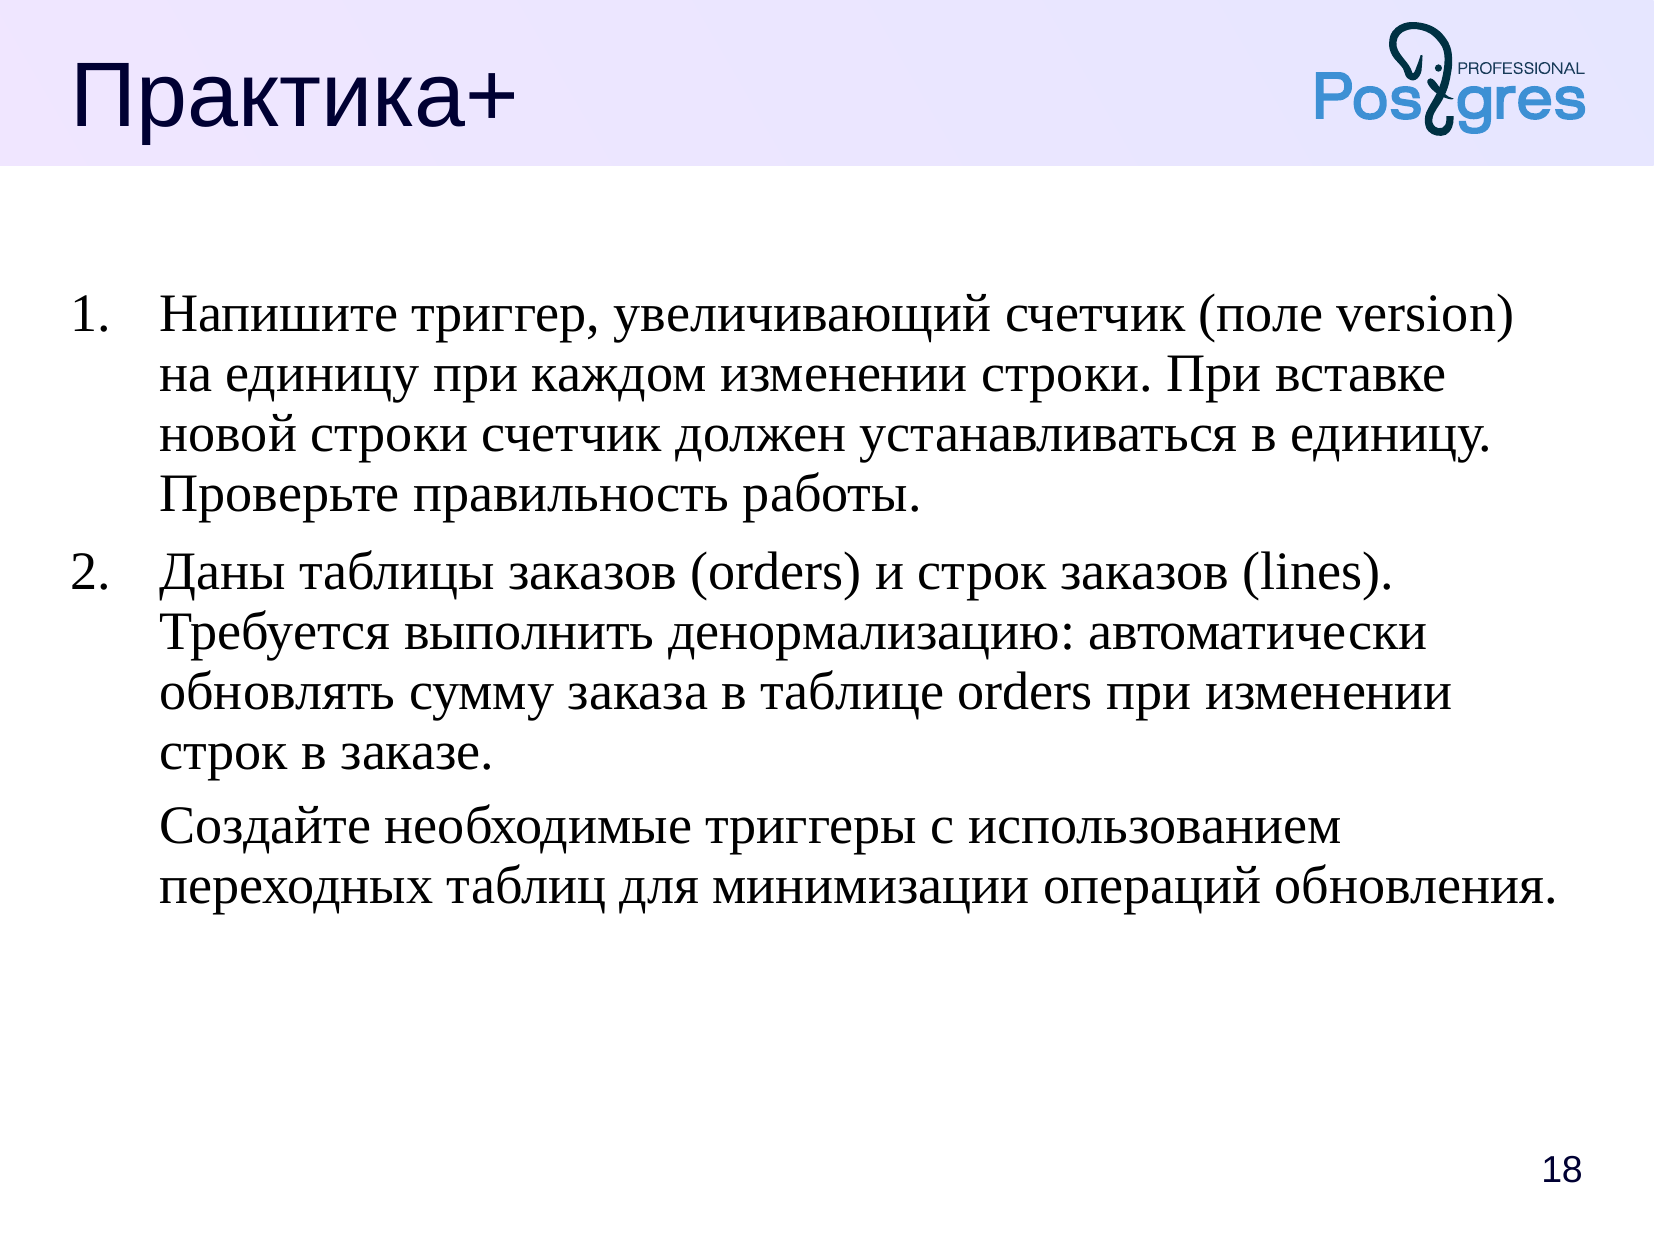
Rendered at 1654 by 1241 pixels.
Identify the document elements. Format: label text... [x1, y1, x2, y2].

list Напишите триггер, увеличивающий счетчик (поле version) на единицу при каждом изменении строки. При вставке новой строки счетчик должен устанавливаться в единицу. Проверьте правильность работы. Даны таблицы заказов (orders) и строк заказов (lines). Требуется выполнить денормализацию: автоматически обновлять сумму заказа в таблице orders при изменении строк в заказе. Создайте необходимые триггеры с использованием переходных таблиц для минимизации операций обновления. [70, 283, 1583, 1134]
title Практика+ [70, 43, 1241, 147]
